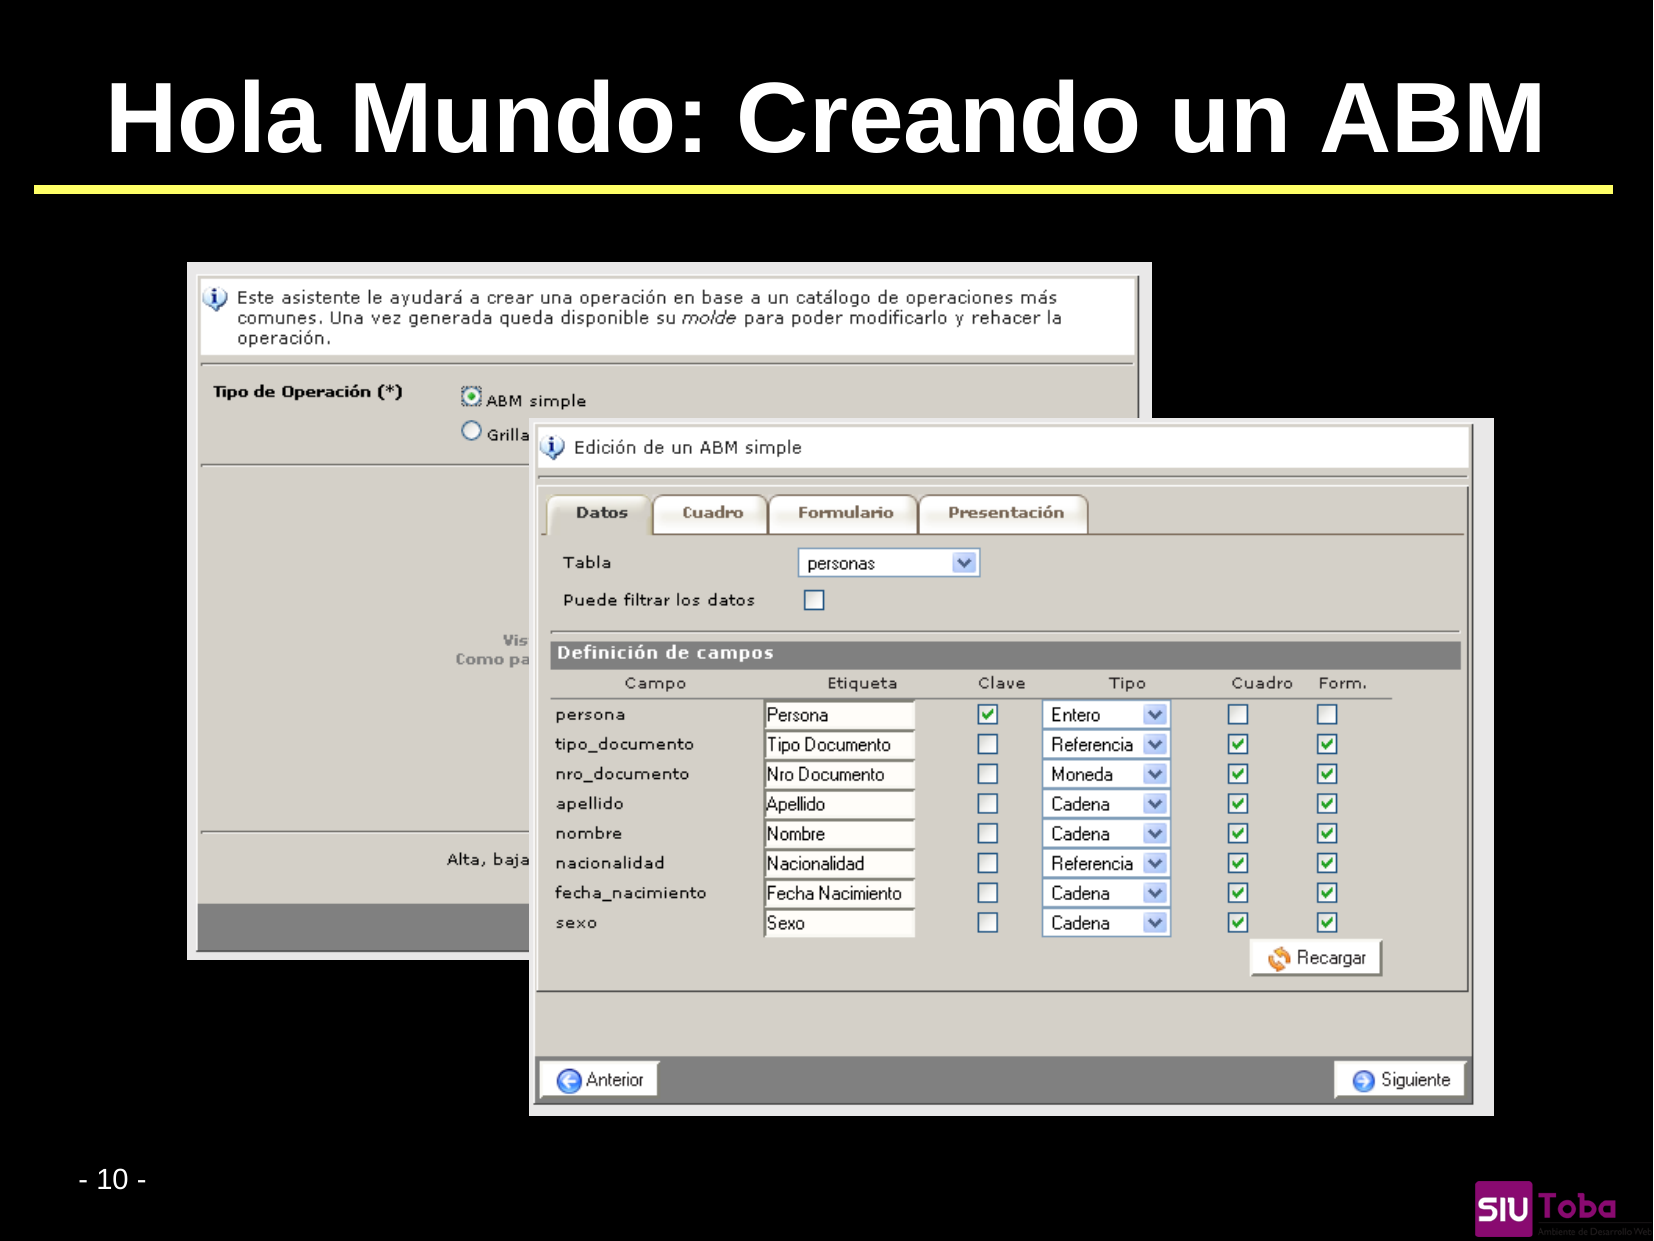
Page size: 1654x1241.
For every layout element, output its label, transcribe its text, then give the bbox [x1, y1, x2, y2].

title Hola Mundo: Creando un ABM [58, 47, 1594, 188]
picture [1475, 1181, 1652, 1237]
picture [187, 262, 1494, 1116]
